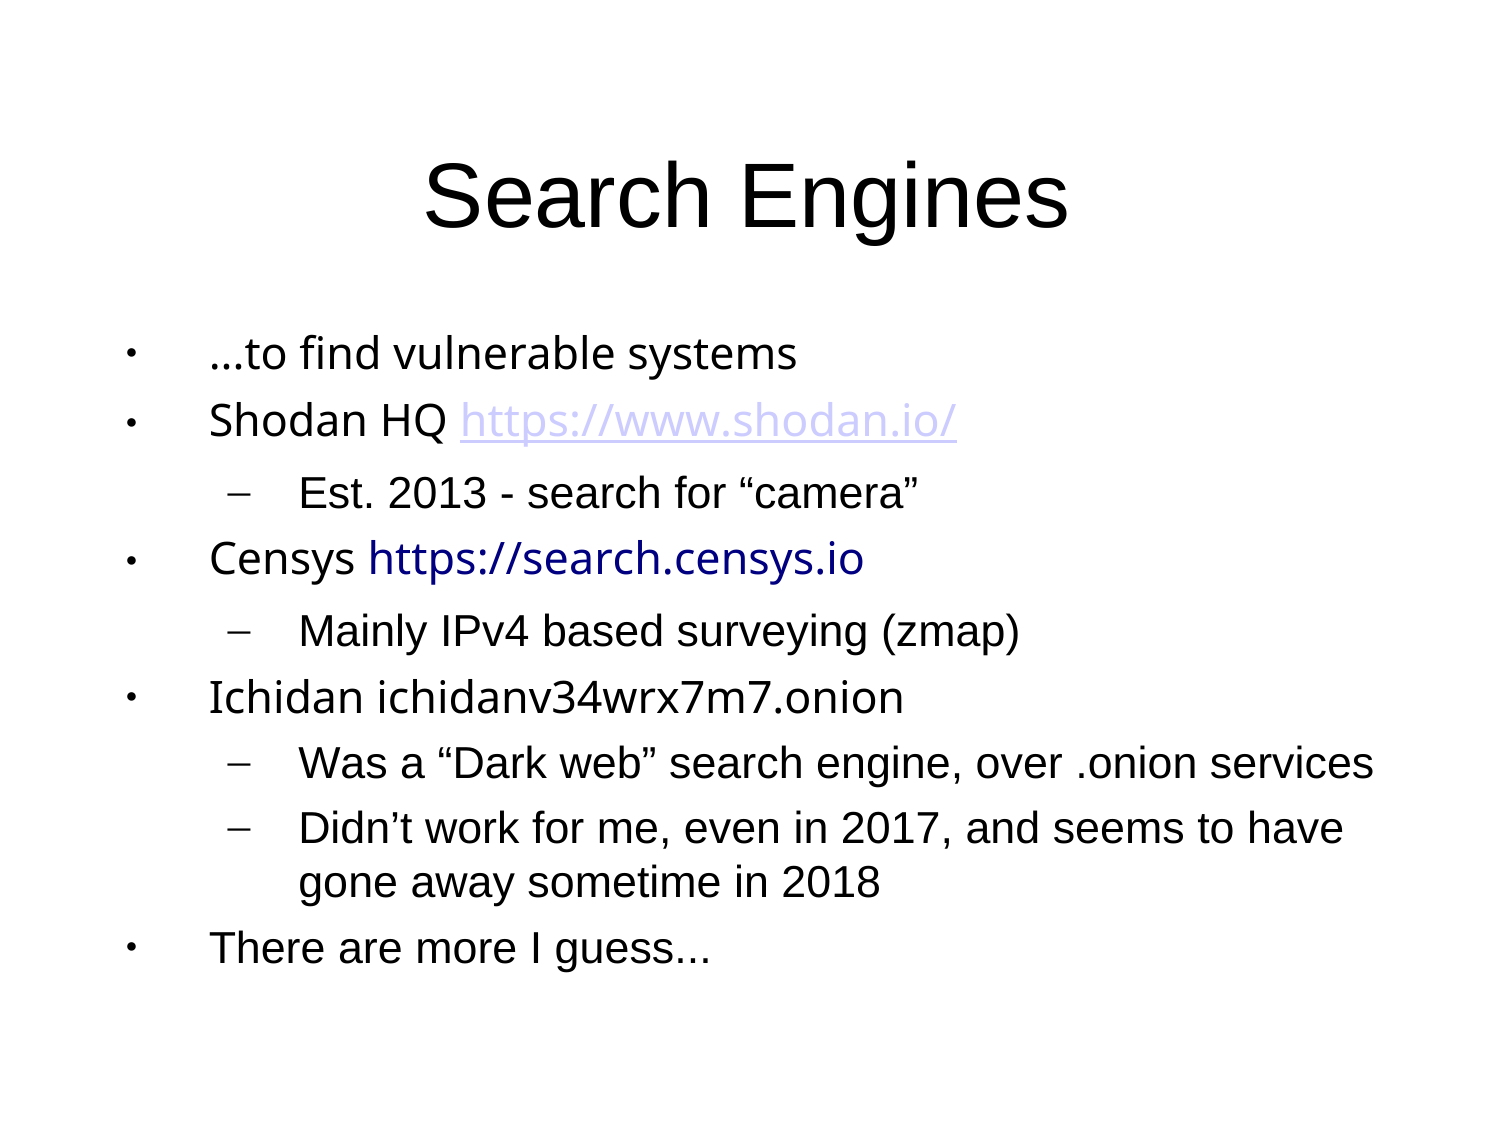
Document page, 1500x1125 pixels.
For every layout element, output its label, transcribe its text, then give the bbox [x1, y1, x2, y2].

list ...to find vulnerable systems Shodan HQ https://www.shodan.io/ Est. 2013 - search for “camera” Censys https://search.censys.io Mainly IPv4 based surveying (zmap) Ichidan ichidanv34wrx7m7.onion Was a “Dark web” search engine, over .onion services Didn’t work for me, even in 2017, and seems to have gone away sometime in 2018 There are more I guess... [112, 324, 1382, 994]
title Search Engines [112, 99, 1382, 282]
